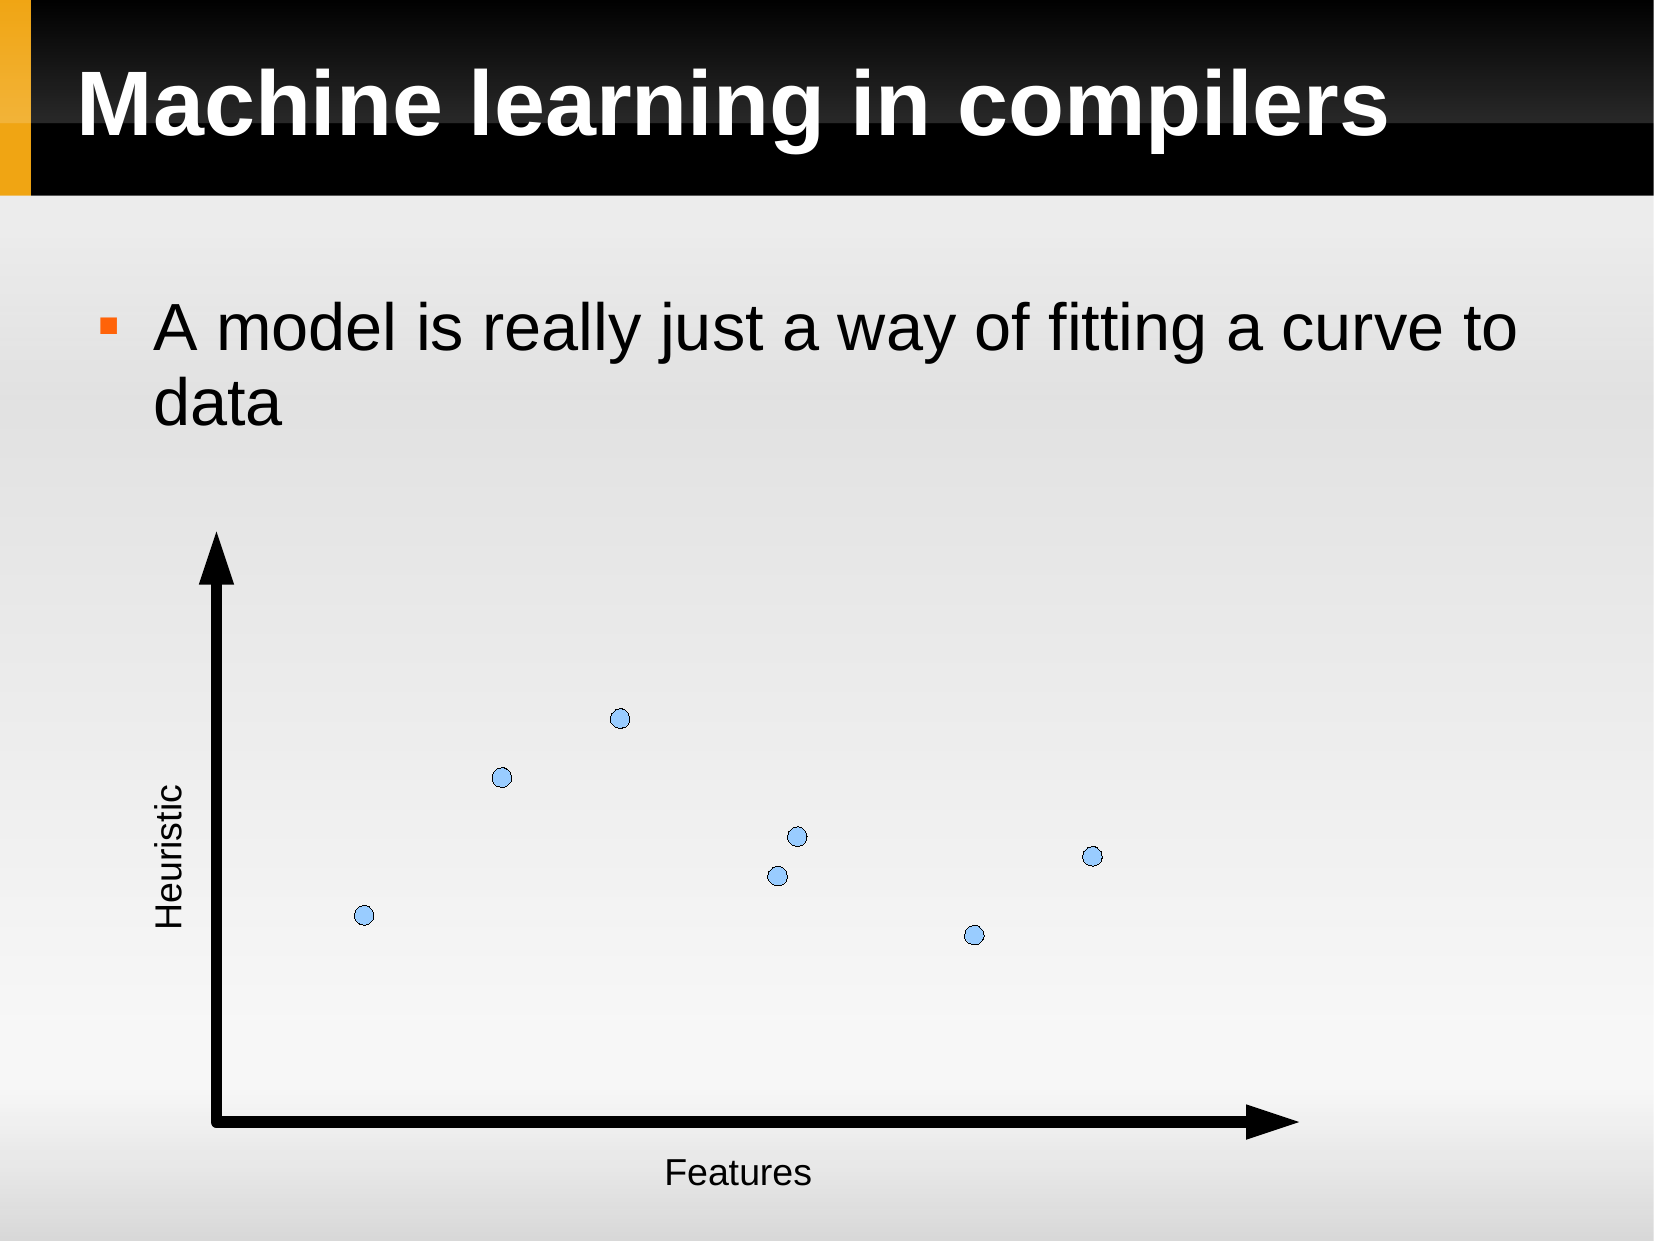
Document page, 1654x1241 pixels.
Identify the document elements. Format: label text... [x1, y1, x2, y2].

text_box [1082, 846, 1103, 867]
list A model is really just a way of fitting a curve to data [82, 290, 1571, 1109]
text_box Heuristic [140, 769, 202, 945]
picture [0, 0, 1654, 1241]
text_box [354, 905, 374, 926]
text_box [787, 826, 808, 847]
text_box [964, 925, 985, 945]
text_box [610, 708, 630, 729]
text_box [492, 767, 512, 788]
text_box [767, 866, 788, 886]
title Machine learning in compilers [76, 0, 1565, 208]
text_box Features [649, 1143, 827, 1206]
